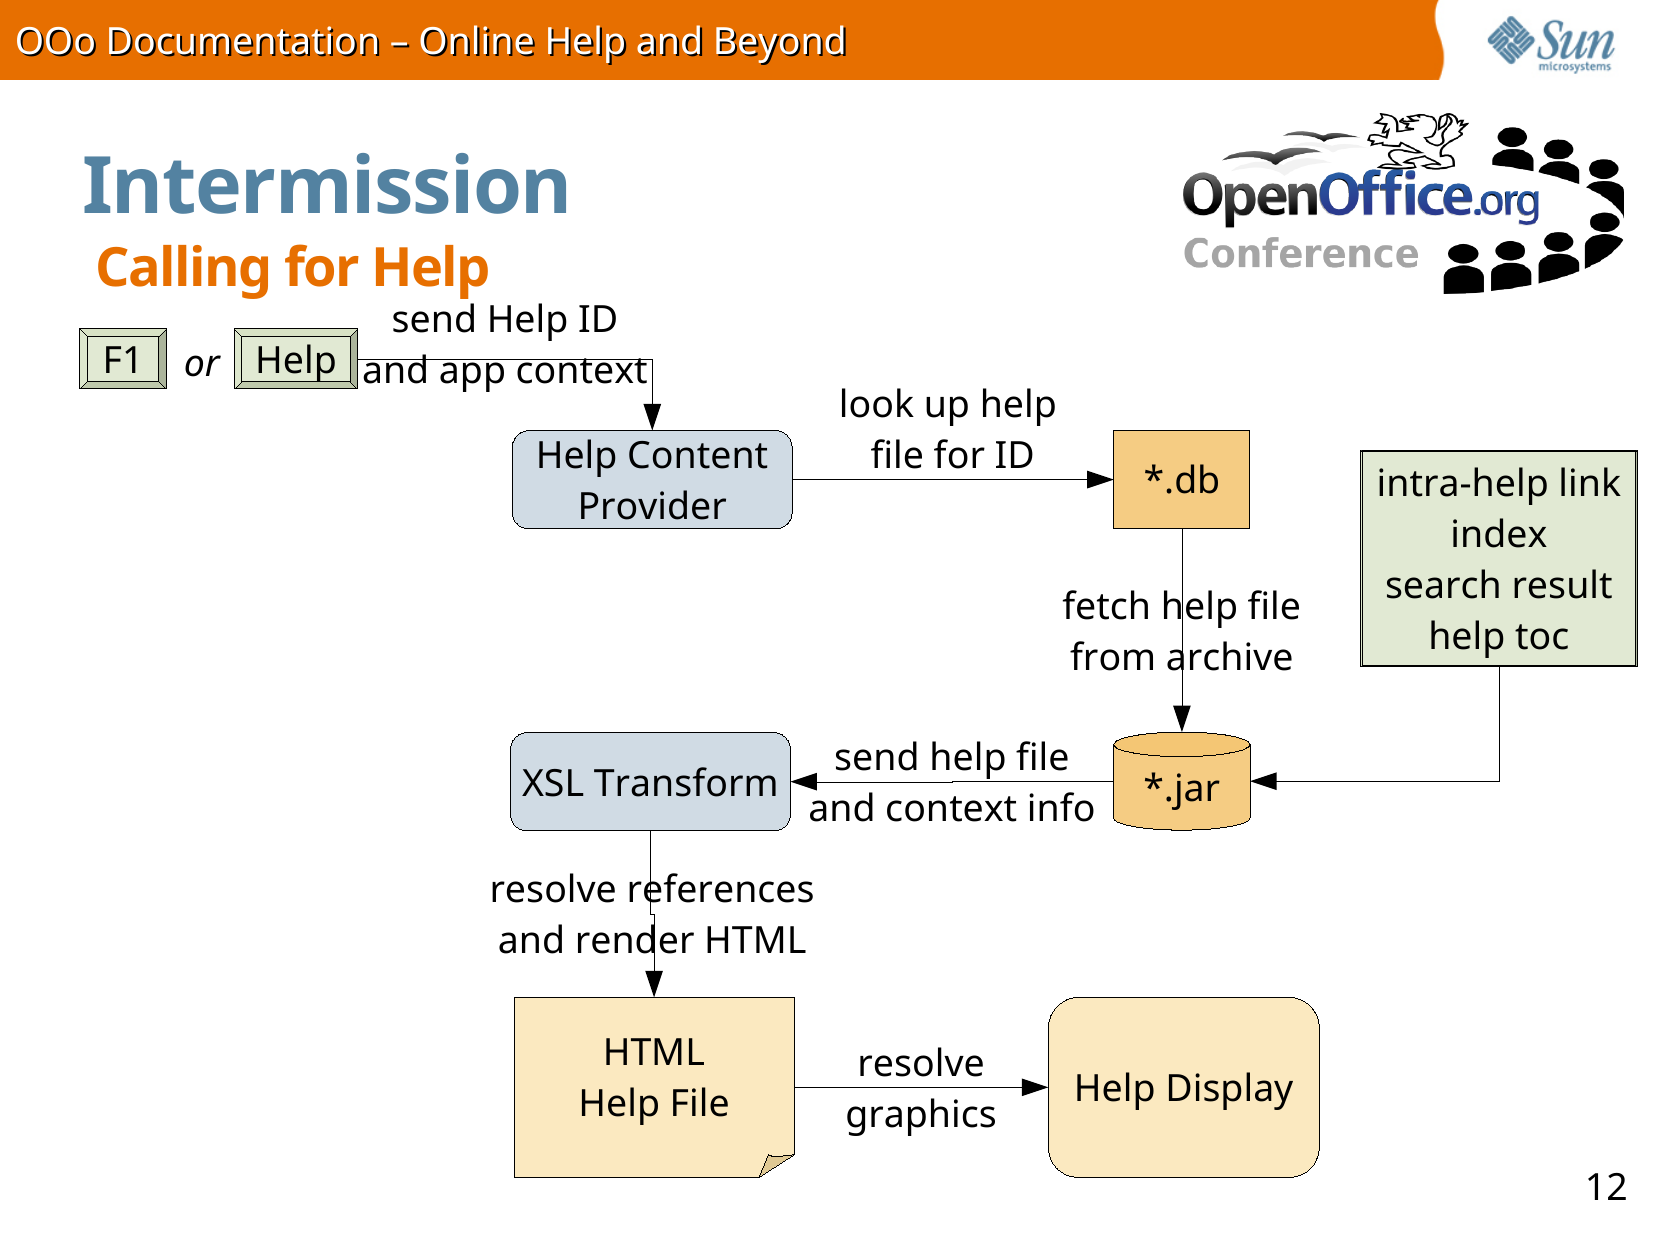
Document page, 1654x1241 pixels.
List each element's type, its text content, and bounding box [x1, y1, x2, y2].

text_box F1 [88, 337, 158, 381]
text_box Help [242, 337, 350, 381]
text_box or [168, 328, 232, 386]
text_box Help Content Provider [512, 430, 793, 529]
picture [0, 0, 1654, 80]
text_box *.jar [1113, 745, 1251, 831]
title Intermission Calling for Help [82, 135, 1585, 279]
text_box HTML Help File [514, 997, 795, 1178]
text_box Help Display [1048, 997, 1320, 1178]
text_box Help [319, 355, 331, 371]
text_box intra-help link index search result help toc [1363, 452, 1635, 665]
picture [1183, 113, 1624, 294]
text_box XSL Transform [510, 732, 791, 831]
text_box *.db [1113, 430, 1250, 529]
